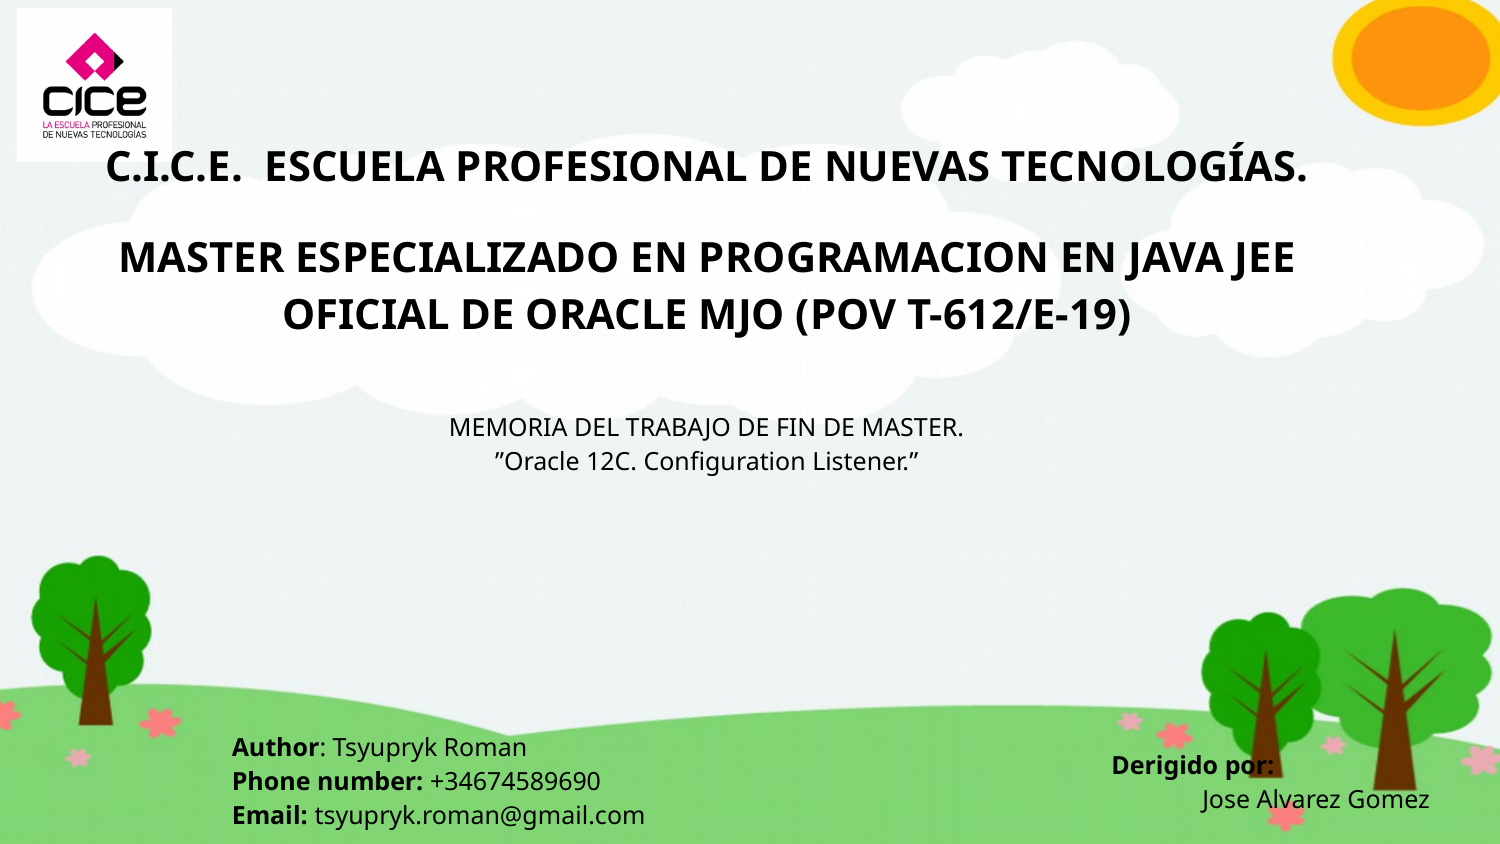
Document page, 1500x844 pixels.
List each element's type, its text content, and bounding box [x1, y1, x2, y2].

title C.I.C.E. ESCUELA PROFESIONAL DE NUEVAS TECNOLOGÍAS. MASTER ESPECIALIZADO EN PROGRAMACION EN JAVA JEE OFICIAL DE ORACLE MJO (POV T-612/E-19) MEMORIA DEL TRABAJO DE FIN DE MASTER. ”Oracle 12C. Configuration Listener.” [42, 162, 1372, 520]
text_box Derigido por: Jose Alvarez Gomez [1096, 740, 1456, 811]
text_box Author: Tsyupryk Roman Phone number: +34674589690 Email: tsyupryk.roman@gmail.com [217, 722, 617, 821]
picture [0, 0, 1500, 844]
